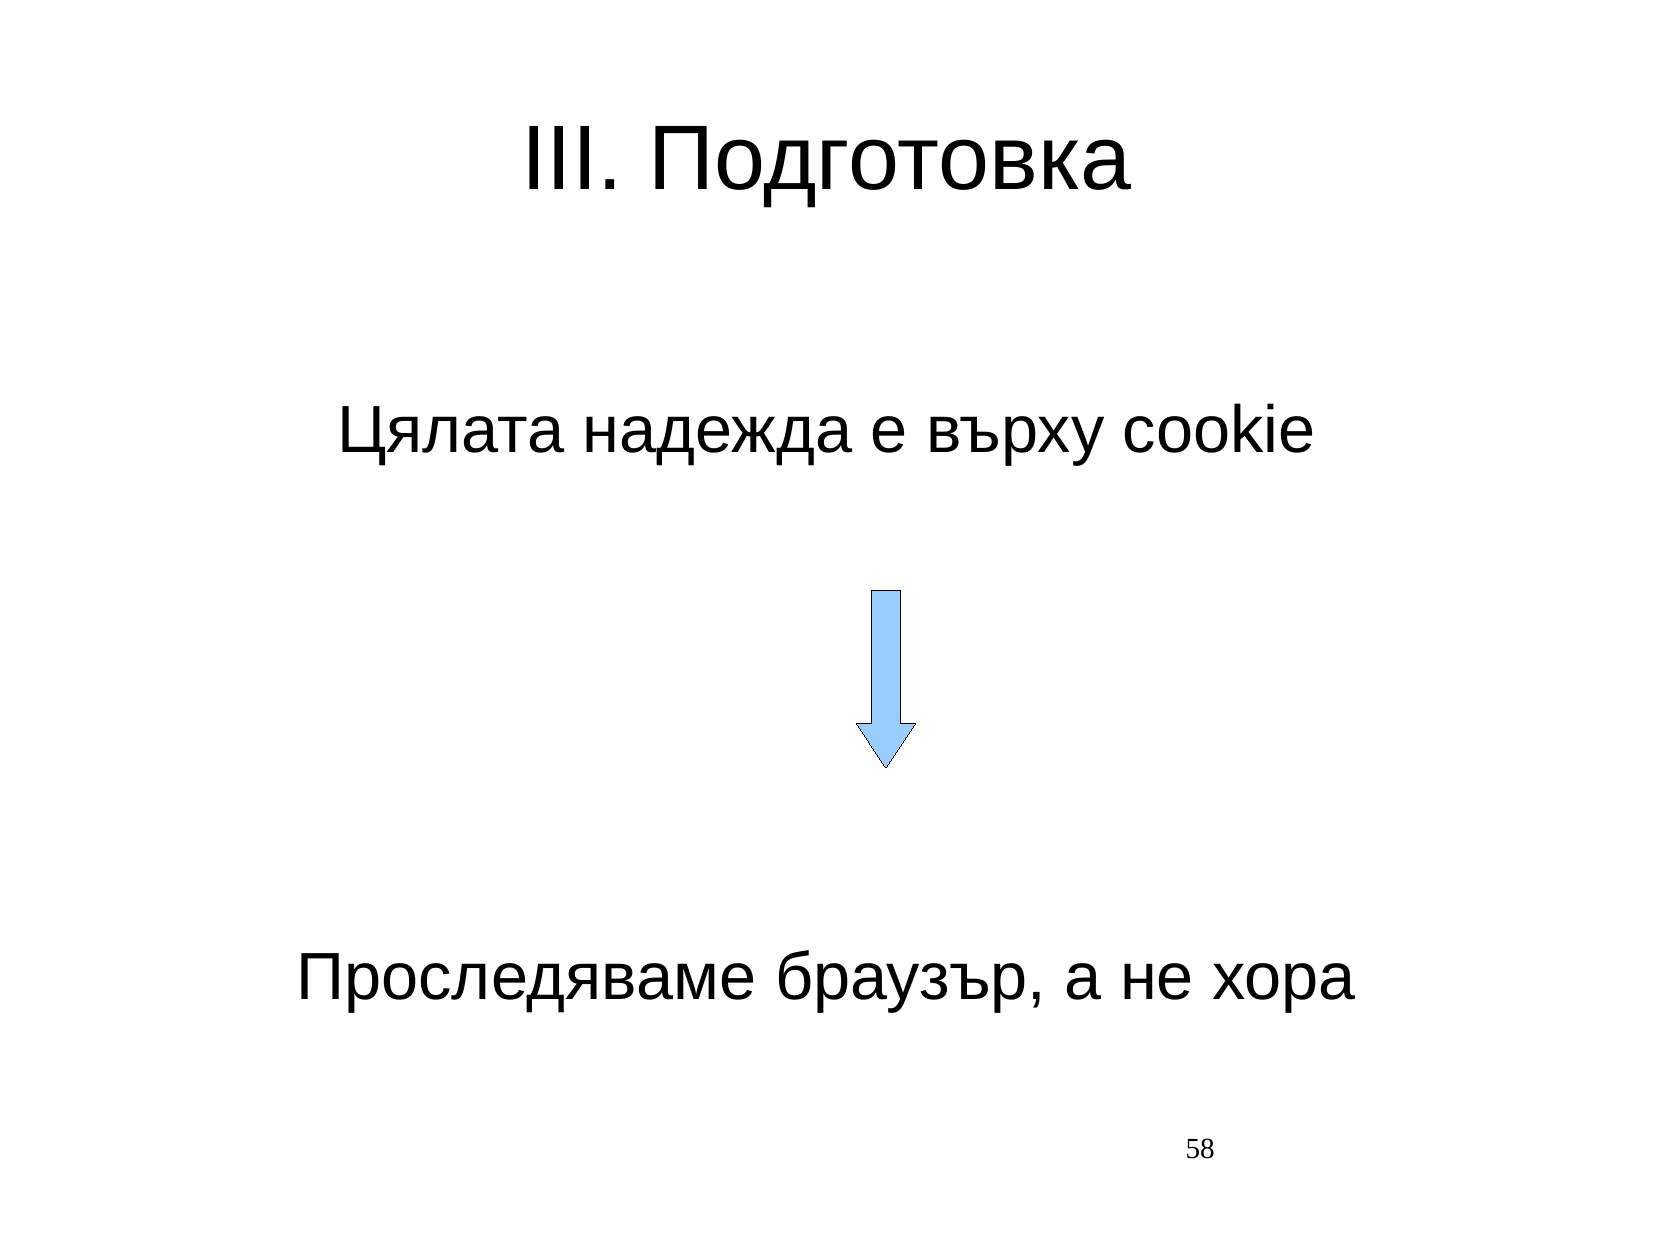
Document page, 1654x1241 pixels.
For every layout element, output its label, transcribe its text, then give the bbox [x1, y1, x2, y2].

subtitle Цялата надежда е върху cookie Проследяваме браузър, а не хора [82, 290, 1571, 1109]
text_box [856, 590, 916, 768]
title III. Подготовка [82, 49, 1571, 257]
text_box [1185, 1129, 1571, 1216]
